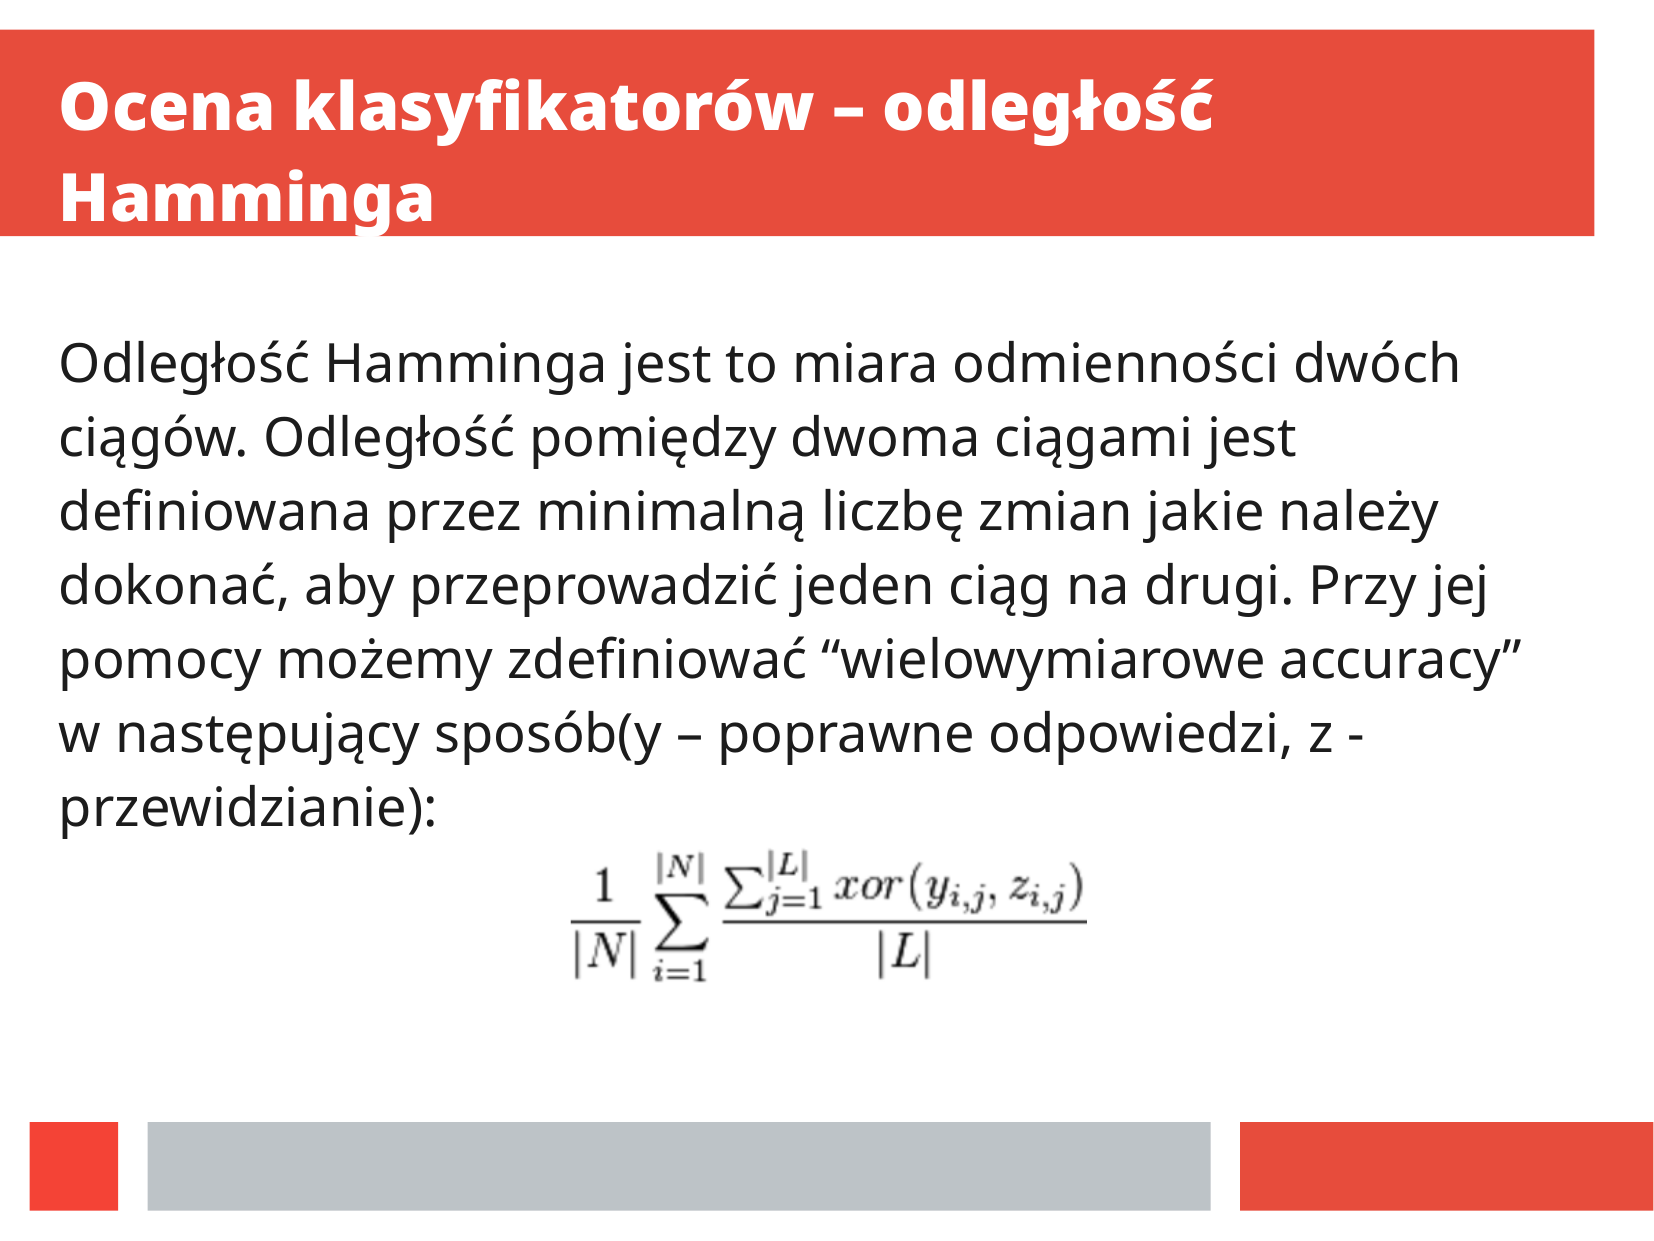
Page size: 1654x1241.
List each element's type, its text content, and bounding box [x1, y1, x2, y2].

picture [560, 826, 1087, 995]
list Odległość Hamminga jest to miara odmienności dwóch ciągów. Odległość pomiędzy dwoma ciągami jest definiowana przez minimalną liczbę zmian jakie należy dokonać, aby przeprowadzić jeden ciąg na drugi. Przy jej pomocy możemy zdefiniować “wielowymiarowe accuracy” w następujący sposób(y – poprawne odpowiedzi, z - przewidzianie): [59, 324, 1565, 1093]
title Ocena klasyfikatorów – odległość Hamminga [59, 59, 1595, 207]
